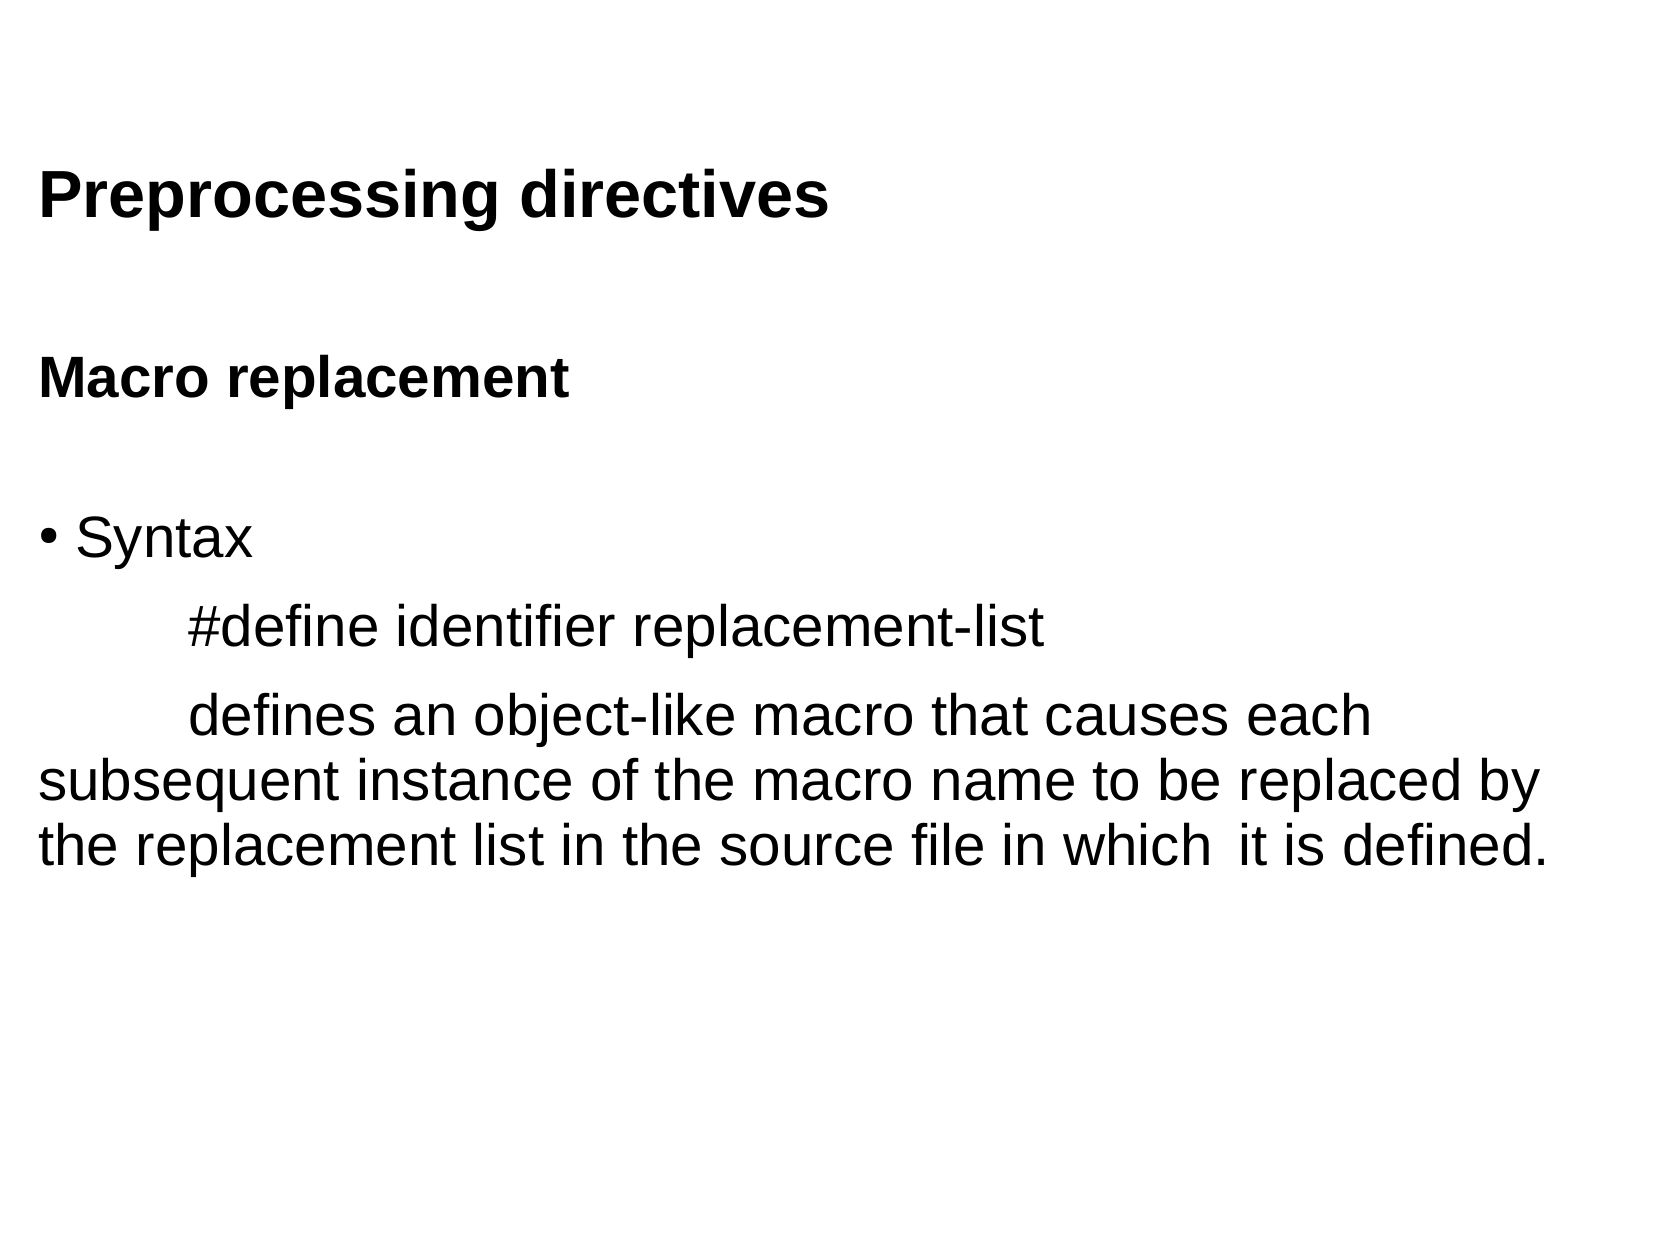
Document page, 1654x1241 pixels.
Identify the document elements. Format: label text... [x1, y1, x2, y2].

text_box Preprocessing directives Macro replacement Syntax #define identifier replacement-list defines an object-like macro that causes each subsequent instance of the macro name to be replaced by the replacement list in the source file in which it is defined. [23, 150, 1576, 1201]
